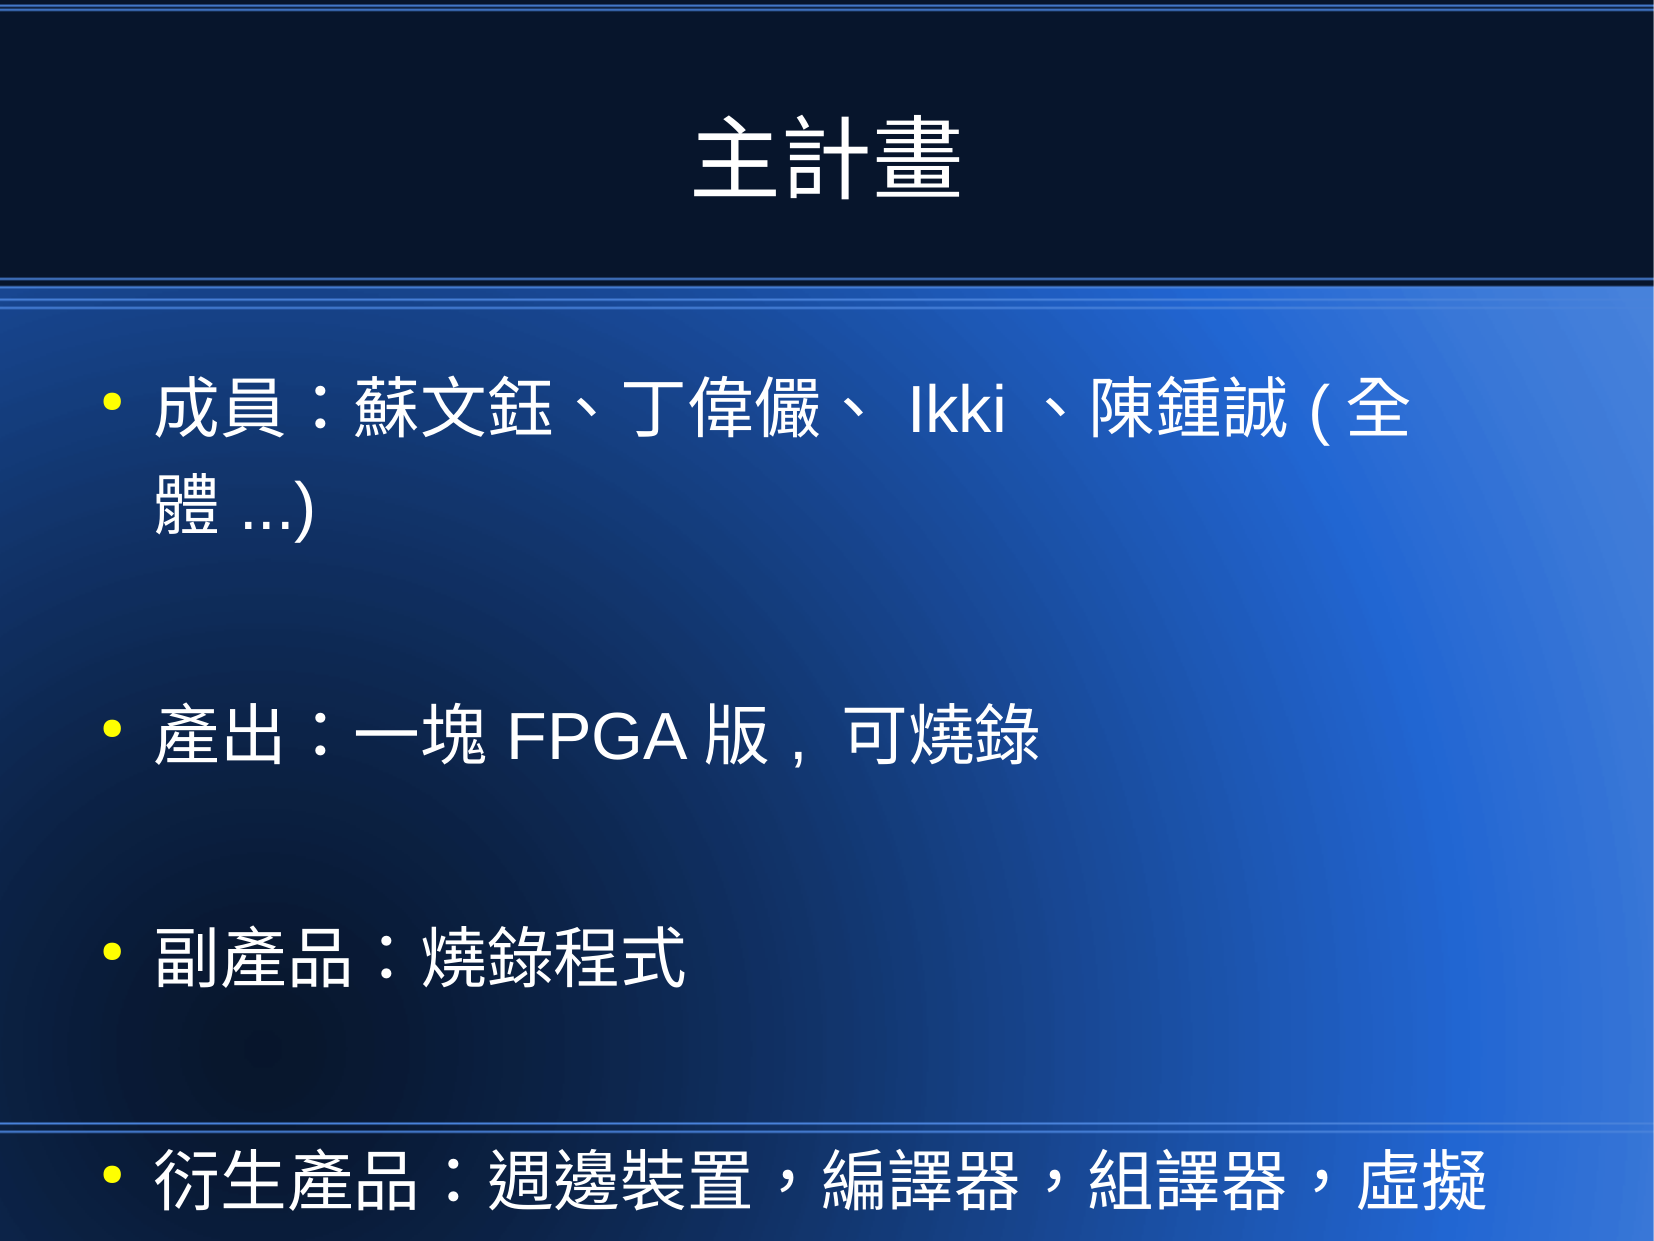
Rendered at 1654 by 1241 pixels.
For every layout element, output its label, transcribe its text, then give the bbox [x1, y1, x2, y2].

list 成員：蘇文鈺、丁偉儼、Ikki、陳鍾誠(全體...) 產出：一塊FPGA版, 可燒錄 副產品：燒錄程式 衍生產品：週邊裝置，編譯器，組譯器，虛擬機, OS, FPGA手機 [82, 355, 1571, 1075]
title 主計畫 [82, 49, 1571, 257]
picture [0, 0, 1654, 1241]
